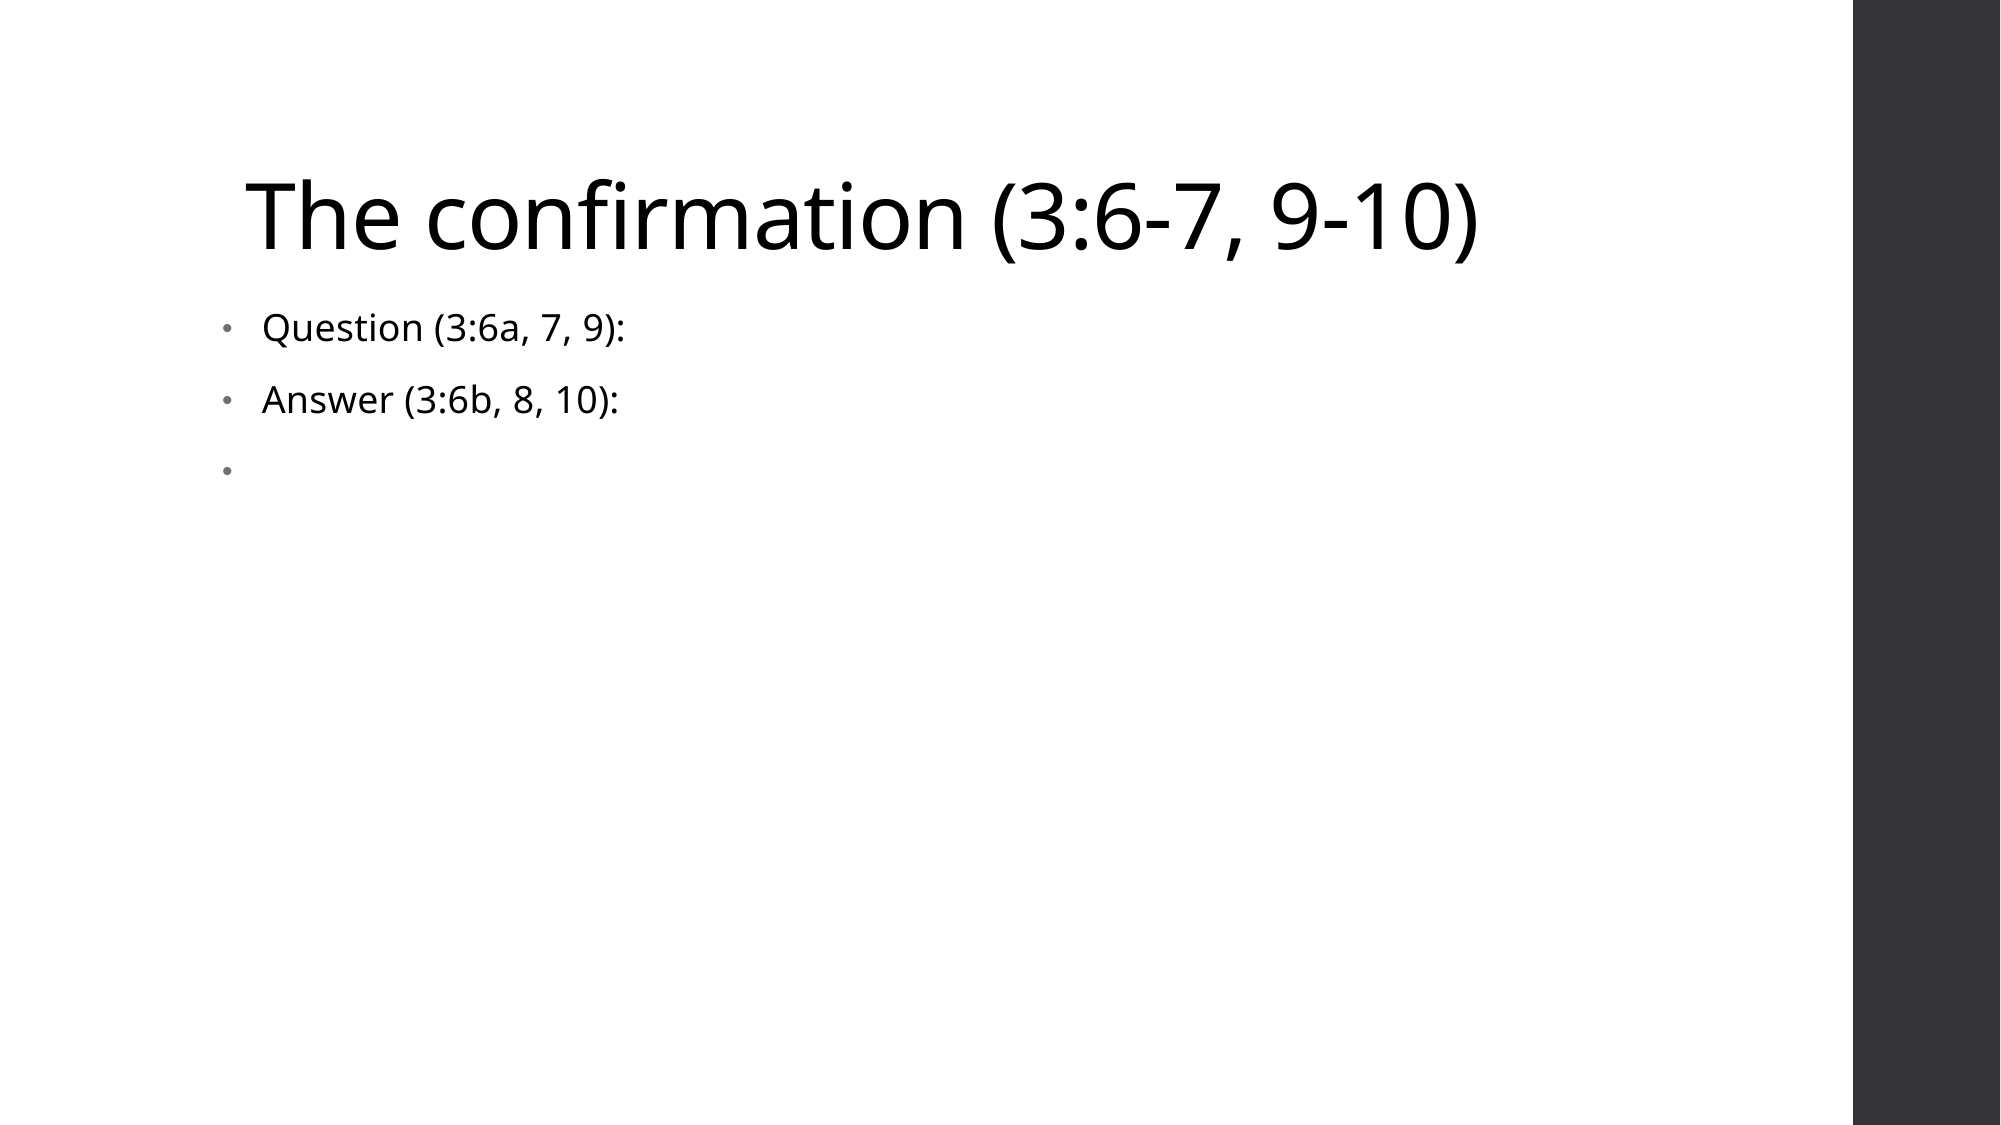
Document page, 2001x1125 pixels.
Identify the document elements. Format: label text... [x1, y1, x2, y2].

list Question (3:6a, 7, 9): Answer (3:6b, 8, 10): [206, 299, 1617, 1014]
title The confirmation (3:6-7, 9-10) [206, 60, 1797, 278]
